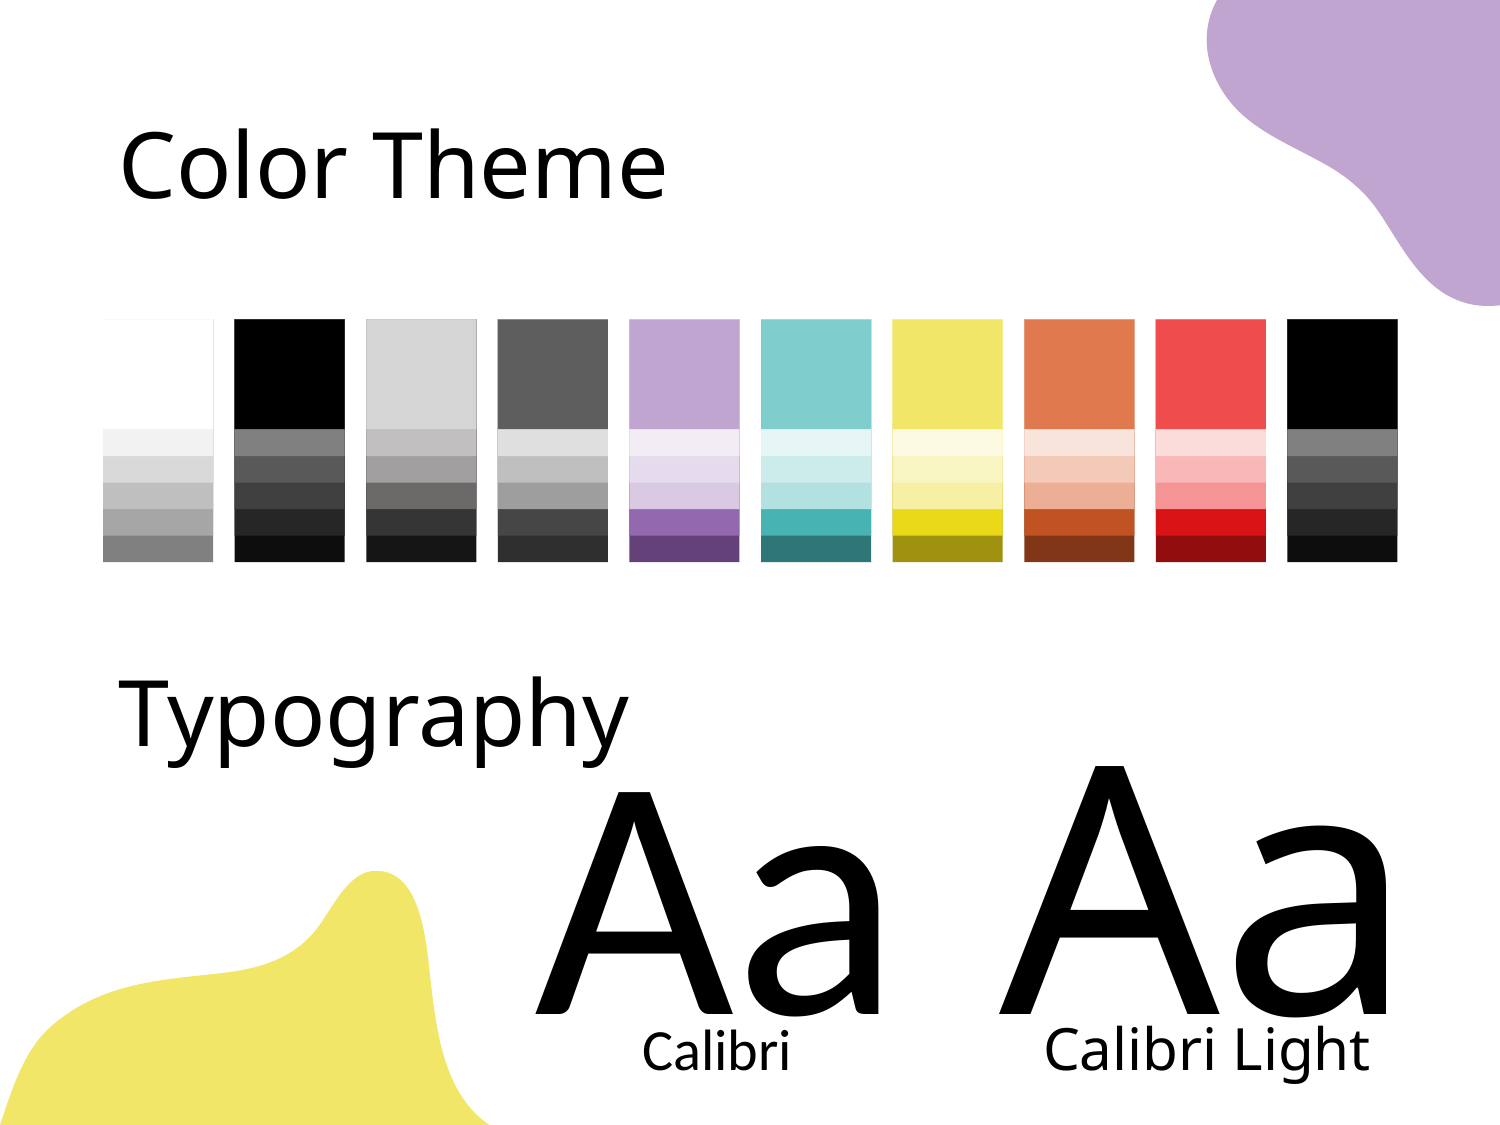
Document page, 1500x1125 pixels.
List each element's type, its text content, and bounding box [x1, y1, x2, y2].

list Calibri Light [1010, 1004, 1404, 1098]
list Typography [103, 608, 1397, 826]
title Color Theme [103, 59, 1397, 278]
list Calibri [520, 1004, 914, 1098]
